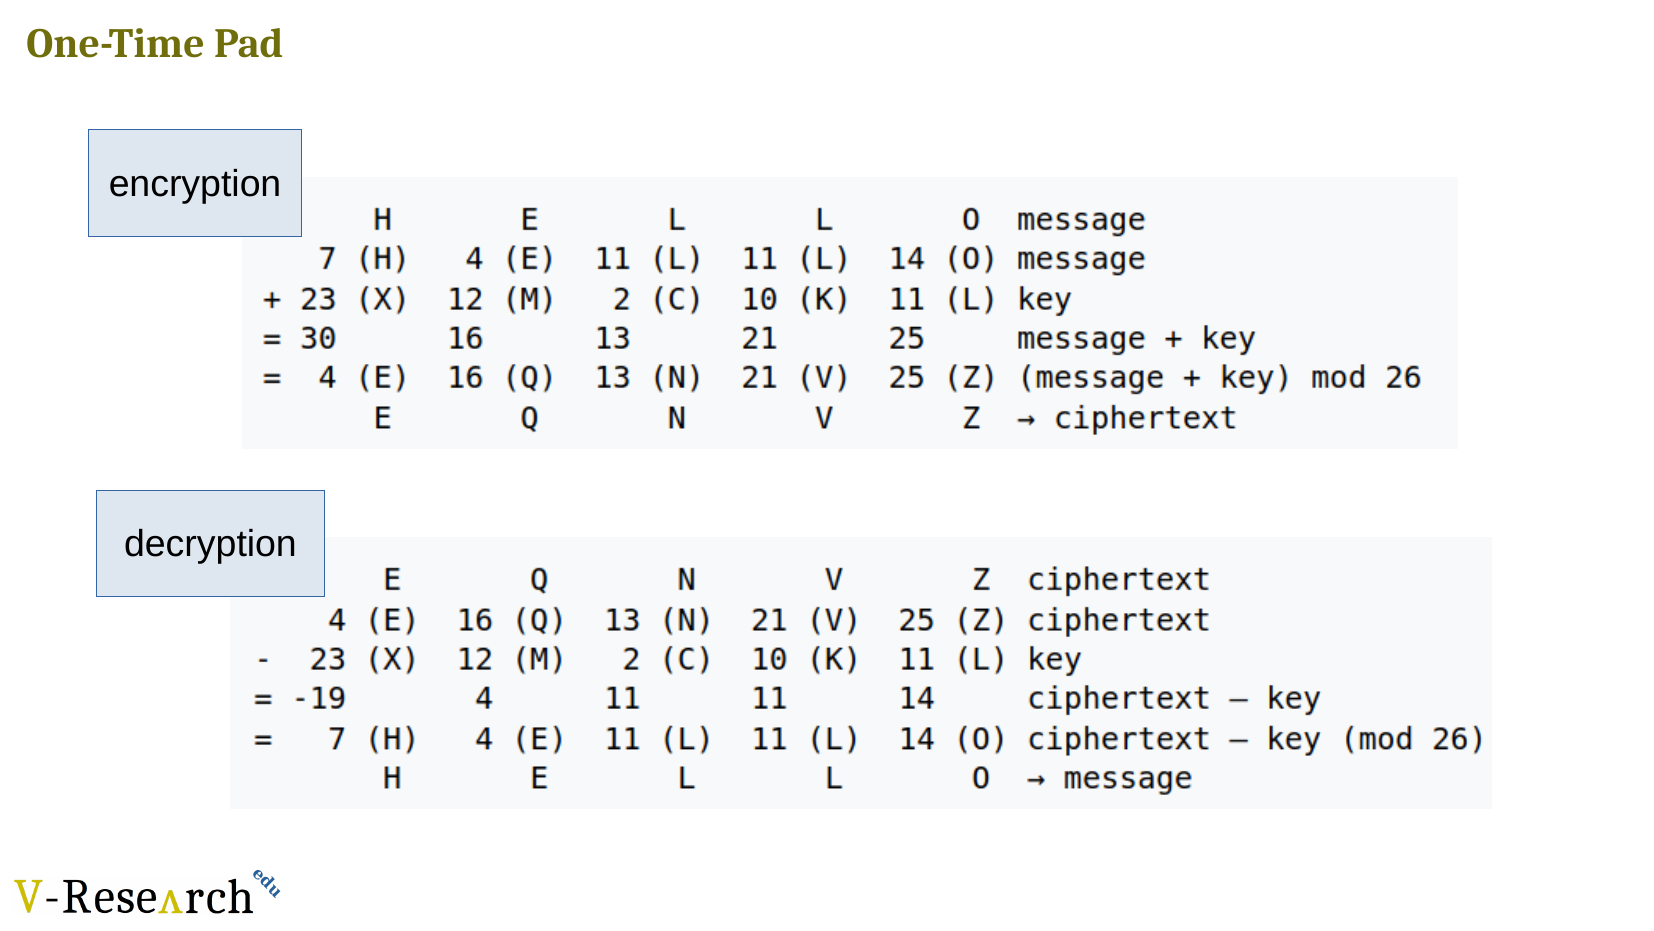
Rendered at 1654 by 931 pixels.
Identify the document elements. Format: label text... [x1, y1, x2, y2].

text_box One-Time Pad [11, 12, 1193, 77]
text_box edu [222, 847, 333, 931]
text_box encryption [88, 129, 302, 237]
text_box decryption [96, 490, 325, 597]
picture [242, 177, 1458, 449]
picture [11, 876, 255, 916]
picture [230, 537, 1492, 810]
